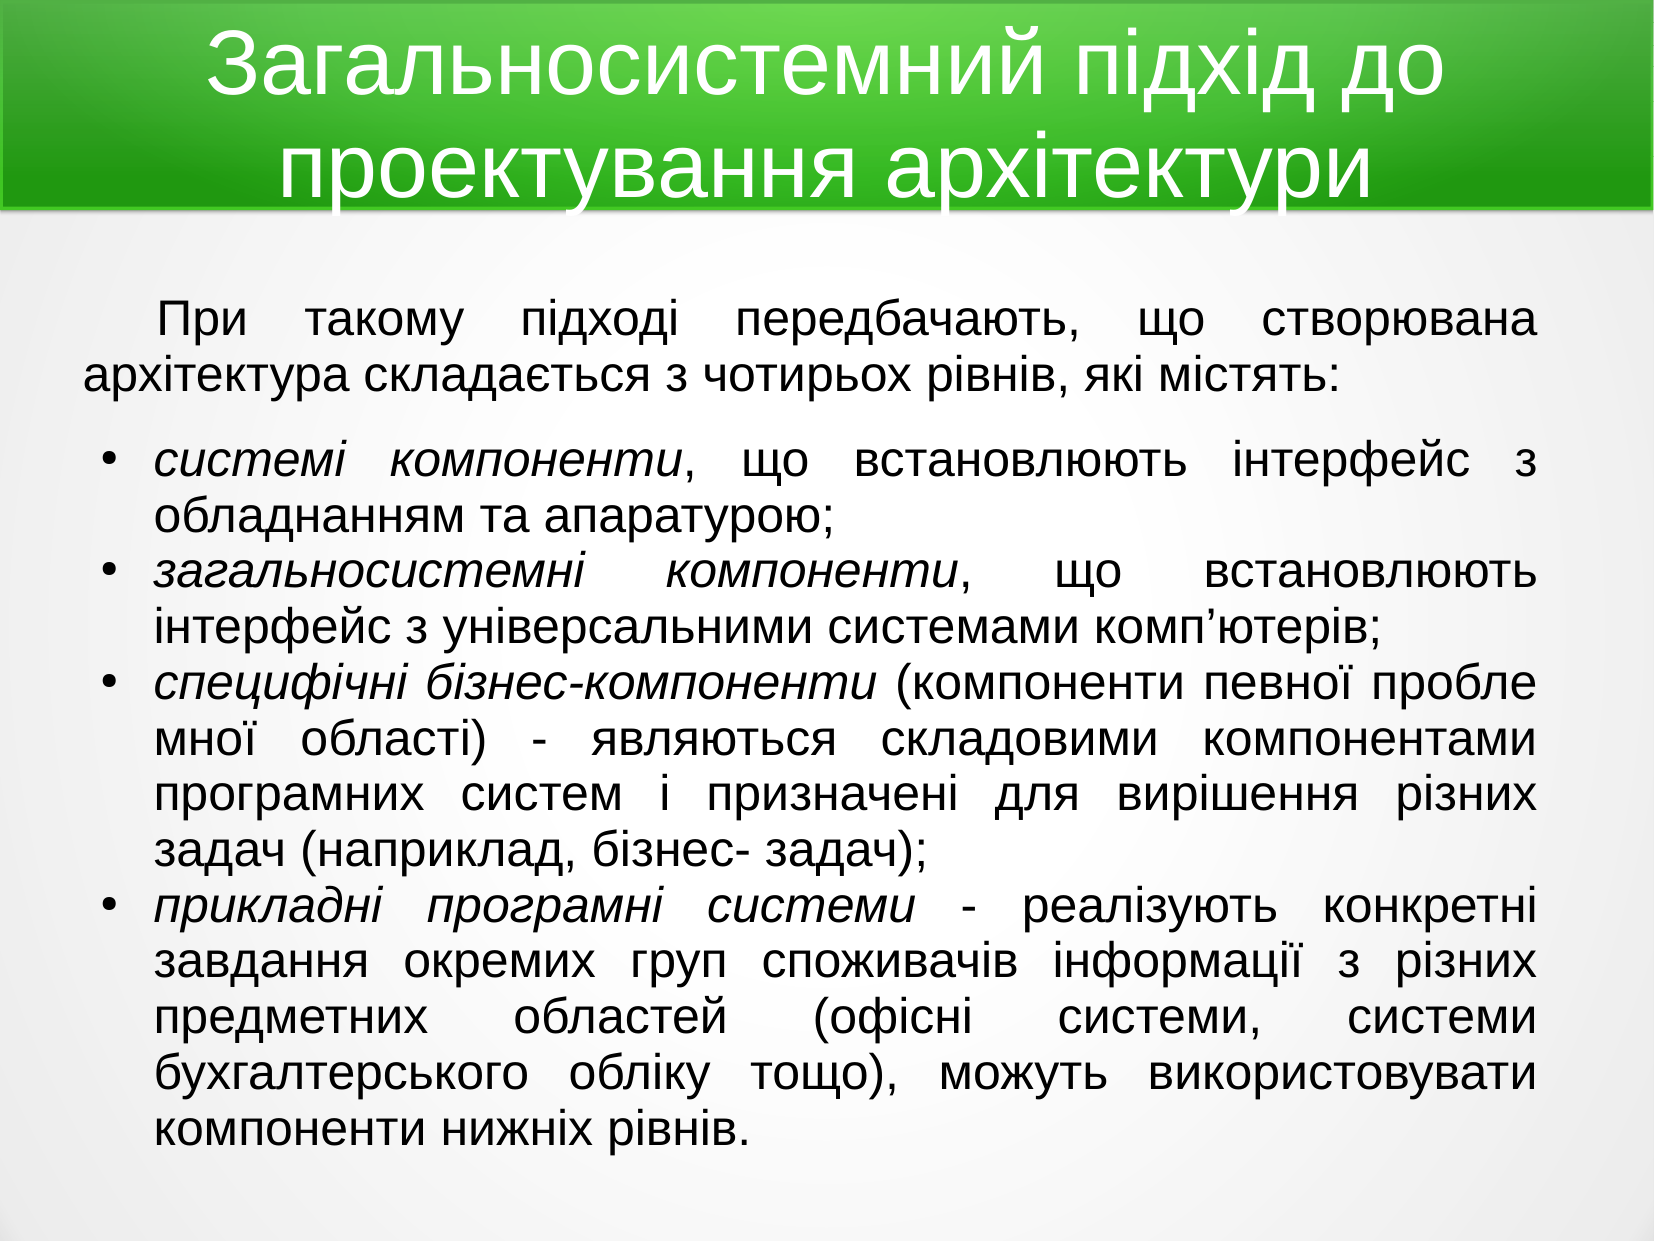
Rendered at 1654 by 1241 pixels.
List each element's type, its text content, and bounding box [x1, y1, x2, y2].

title Загальносистемний підхід до проектування архітектури [82, 11, 1571, 217]
list При такому підході передбачають, що створювана архітектура складається з чотирьох рівнів, які містять: системі компоненти, що встановлюють інтерфейс з обладнанням та апаратурою; загальносистемні компоненти, що встановлюють інтерфейс з універсальними системами комп’ютерів; специфічні бізнес-компоненти (компоненти певної пробле­мної області) - являються складовими компонентами програмних сис­тем і призначені для вирішення різних задач (наприклад, бізнес- задач); прикладні програмні системи - реалізують конкретні завдання окремих груп споживачів інформації з різних предметних об­ластей (офісні системи, системи бухгалтерського обліку тощо), можуть використовувати компоненти нижніх рівнів. [82, 290, 1538, 1182]
